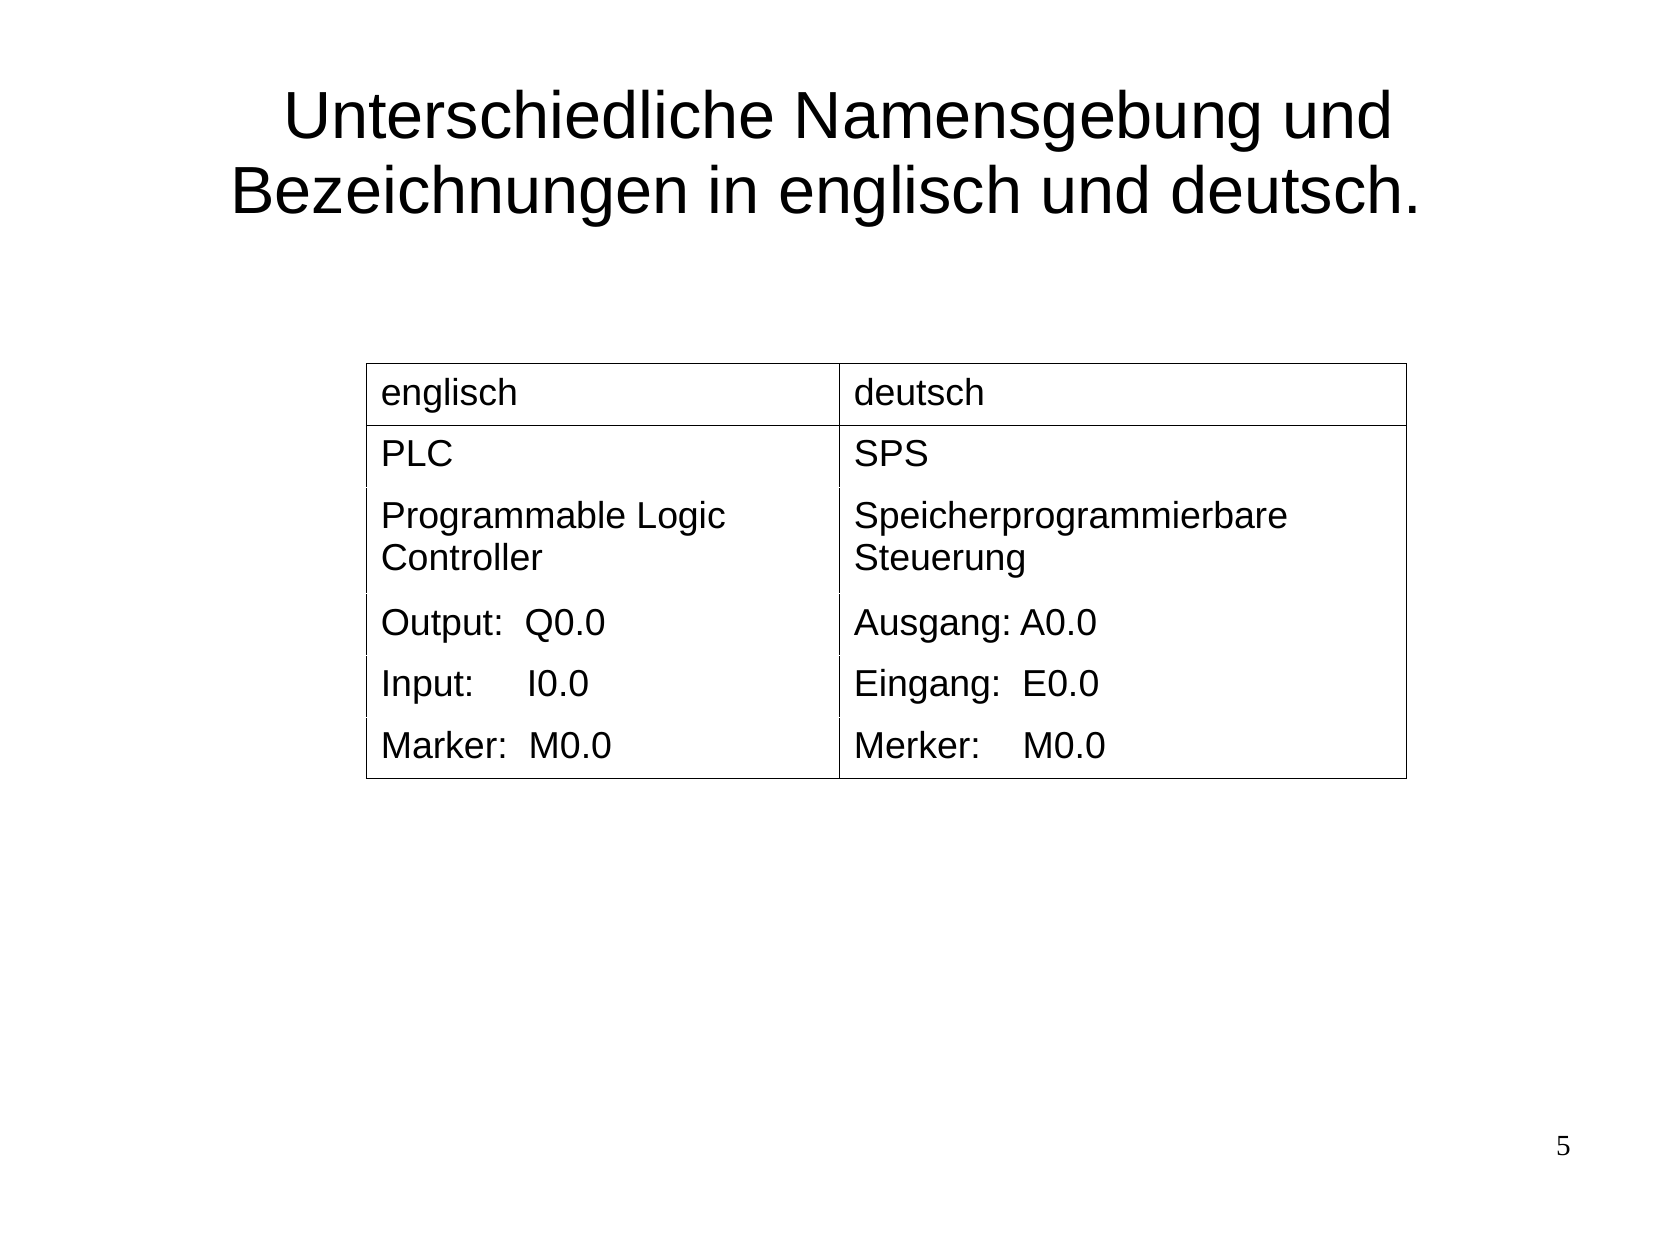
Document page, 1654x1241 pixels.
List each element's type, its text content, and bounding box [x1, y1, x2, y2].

table_cell Merker: M0.0 [840, 718, 1406, 778]
table_cell PLC [367, 426, 839, 487]
table_header deutsch [840, 364, 1406, 425]
list [82, 290, 1571, 1109]
table_cell Input: I0.0 [367, 656, 839, 717]
title Unterschiedliche Namensgebung und Bezeichnungen in englisch und deutsch. [82, 49, 1571, 257]
table_cell Eingang: E0.0 [840, 656, 1406, 717]
table_cell SPS [840, 426, 1406, 487]
table_cell Speicherprogrammierbare Steuerung [840, 488, 1406, 593]
table_cell Programmable Logic Controller [367, 488, 839, 593]
table_cell Marker: M0.0 [367, 718, 839, 778]
table_cell Output: Q0.0 [367, 594, 839, 655]
table_cell Ausgang: A0.0 [840, 594, 1406, 655]
table_header englisch [367, 364, 839, 425]
